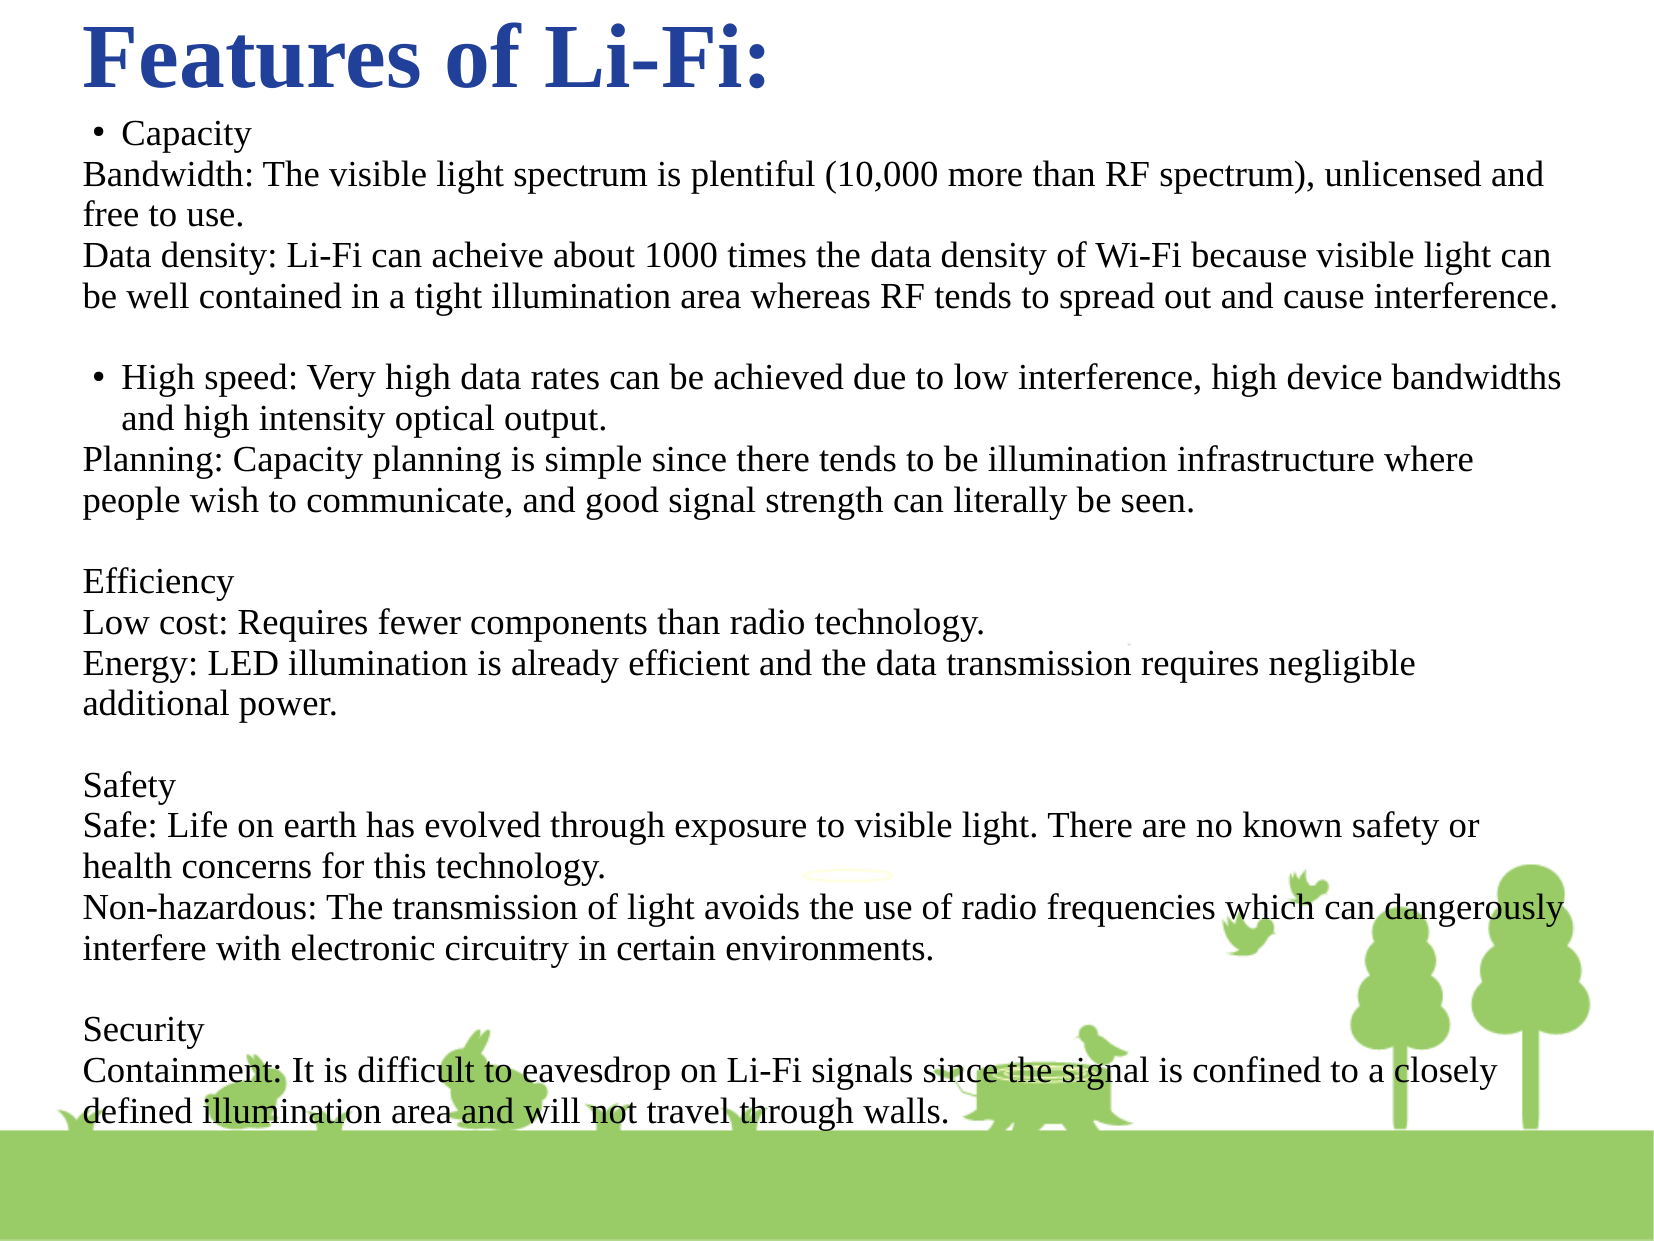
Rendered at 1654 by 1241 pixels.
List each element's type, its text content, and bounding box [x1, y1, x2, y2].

list Capacity Bandwidth: The visible light spectrum is plentiful (10,000 more than RF spectrum), unlicensed and free to use. Data density: Li-Fi can acheive about 1000 times the data density of Wi-Fi because visible light can be well contained in a tight illumination area whereas RF tends to spread out and cause interference. High speed: Very high data rates can be achieved due to low interference, high device bandwidths and high intensity optical output. Planning: Capacity planning is simple since there tends to be illumination infrastructure where people wish to communicate, and good signal strength can literally be seen. Efficiency Low cost: Requires fewer components than radio technology. Energy: LED illumination is already efficient and the data transmission requires negligible additional power. Safety Safe: Life on earth has evolved through exposure to visible light. There are no known safety or health concerns for this technology. Non-hazardous: The transmission of light avoids the use of radio frequencies which can dangerously interfere with electronic circuitry in certain environments. Security Containment: It is difficult to eavesdrop on Li-Fi signals since the signal is confined to a closely defined illumination area and will not travel through walls. [82, 112, 1571, 1168]
picture [0, 0, 1654, 1241]
title Features of Li-Fi: [82, 0, 1571, 112]
